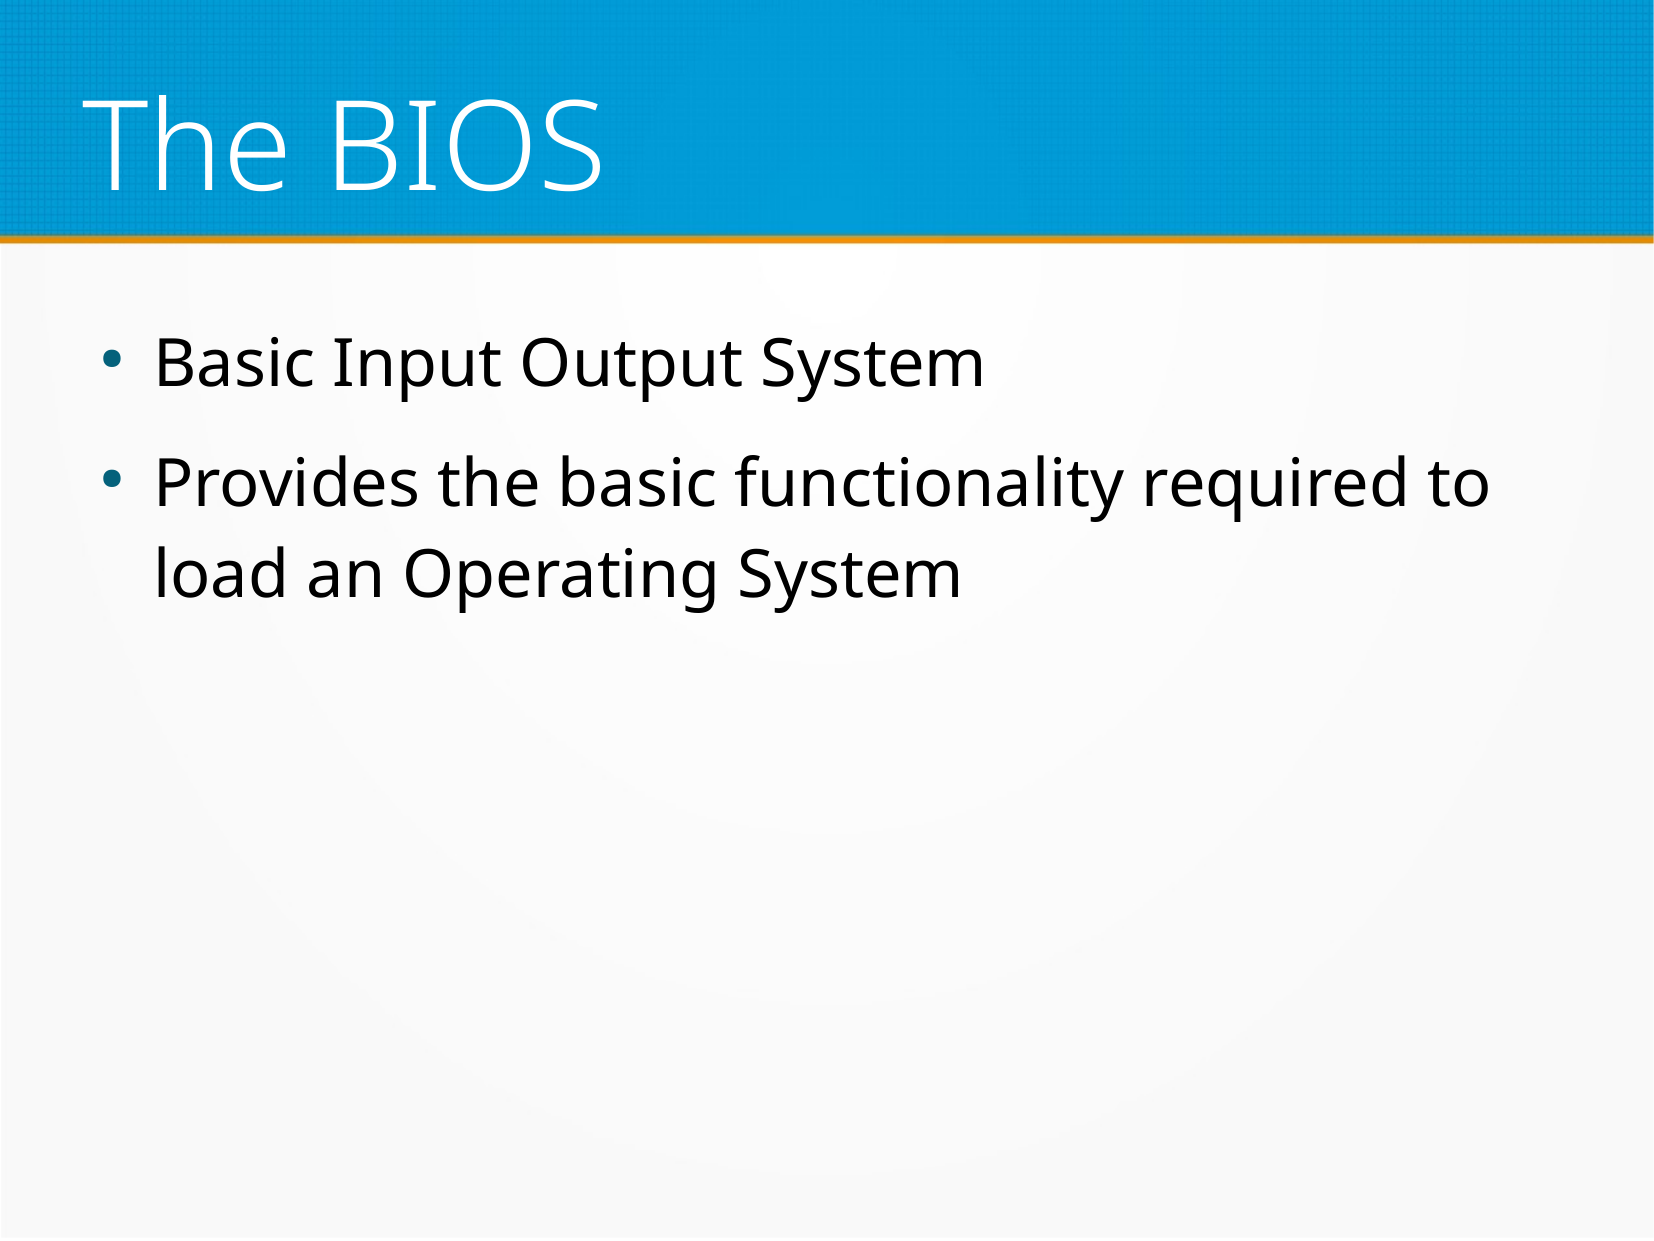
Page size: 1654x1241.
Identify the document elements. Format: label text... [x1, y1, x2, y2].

title The BIOS [82, 19, 1571, 227]
picture [0, 233, 1654, 1241]
list Basic Input Output System Provides the basic functionality required to load an Operating System [82, 315, 1563, 1081]
